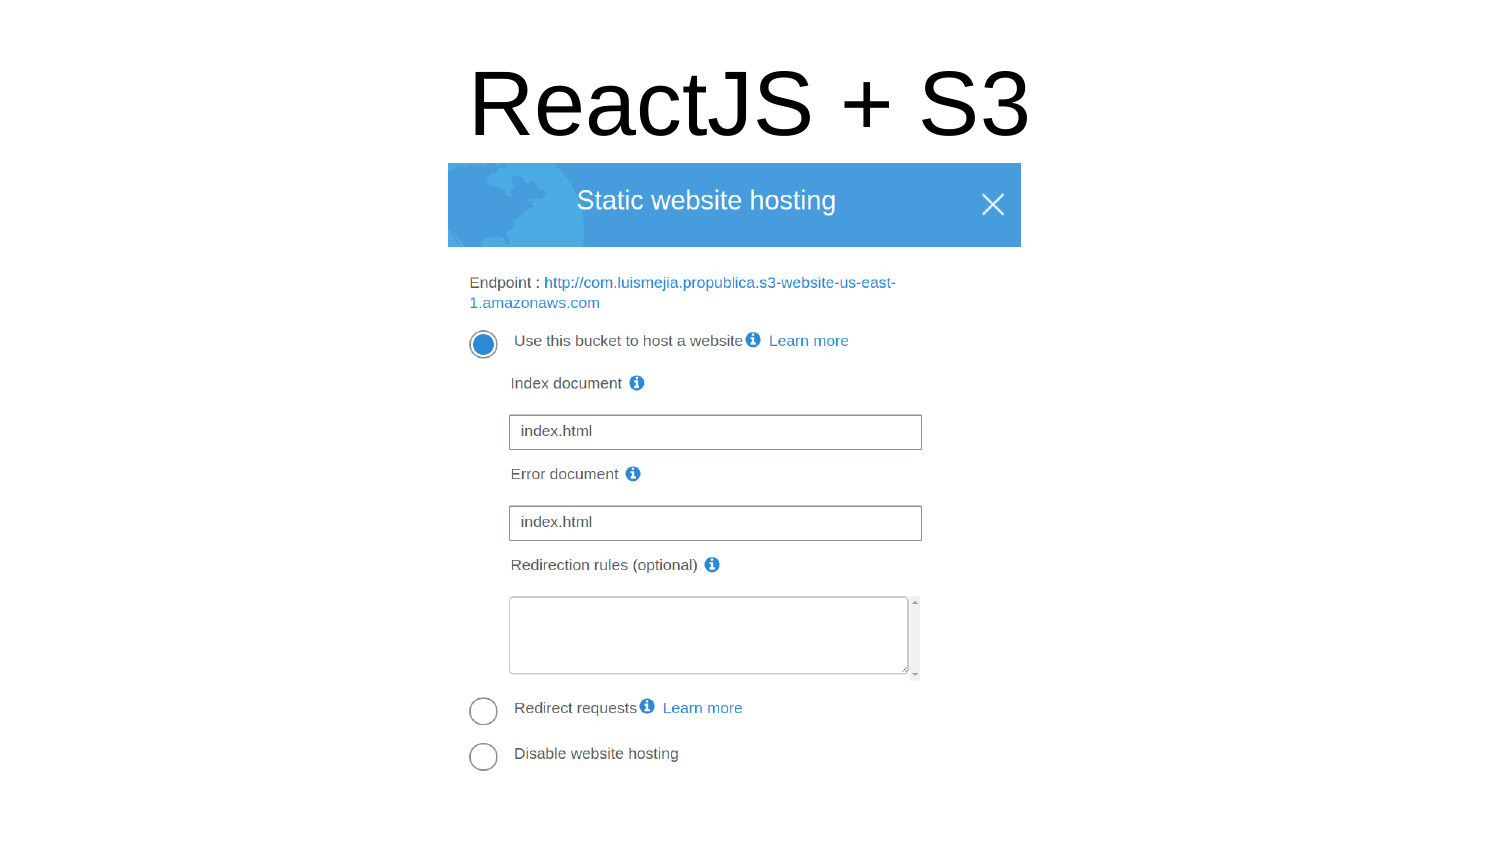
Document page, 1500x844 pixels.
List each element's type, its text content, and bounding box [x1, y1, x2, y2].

picture [448, 163, 1021, 774]
title ReactJS + S3 [75, 33, 1425, 175]
